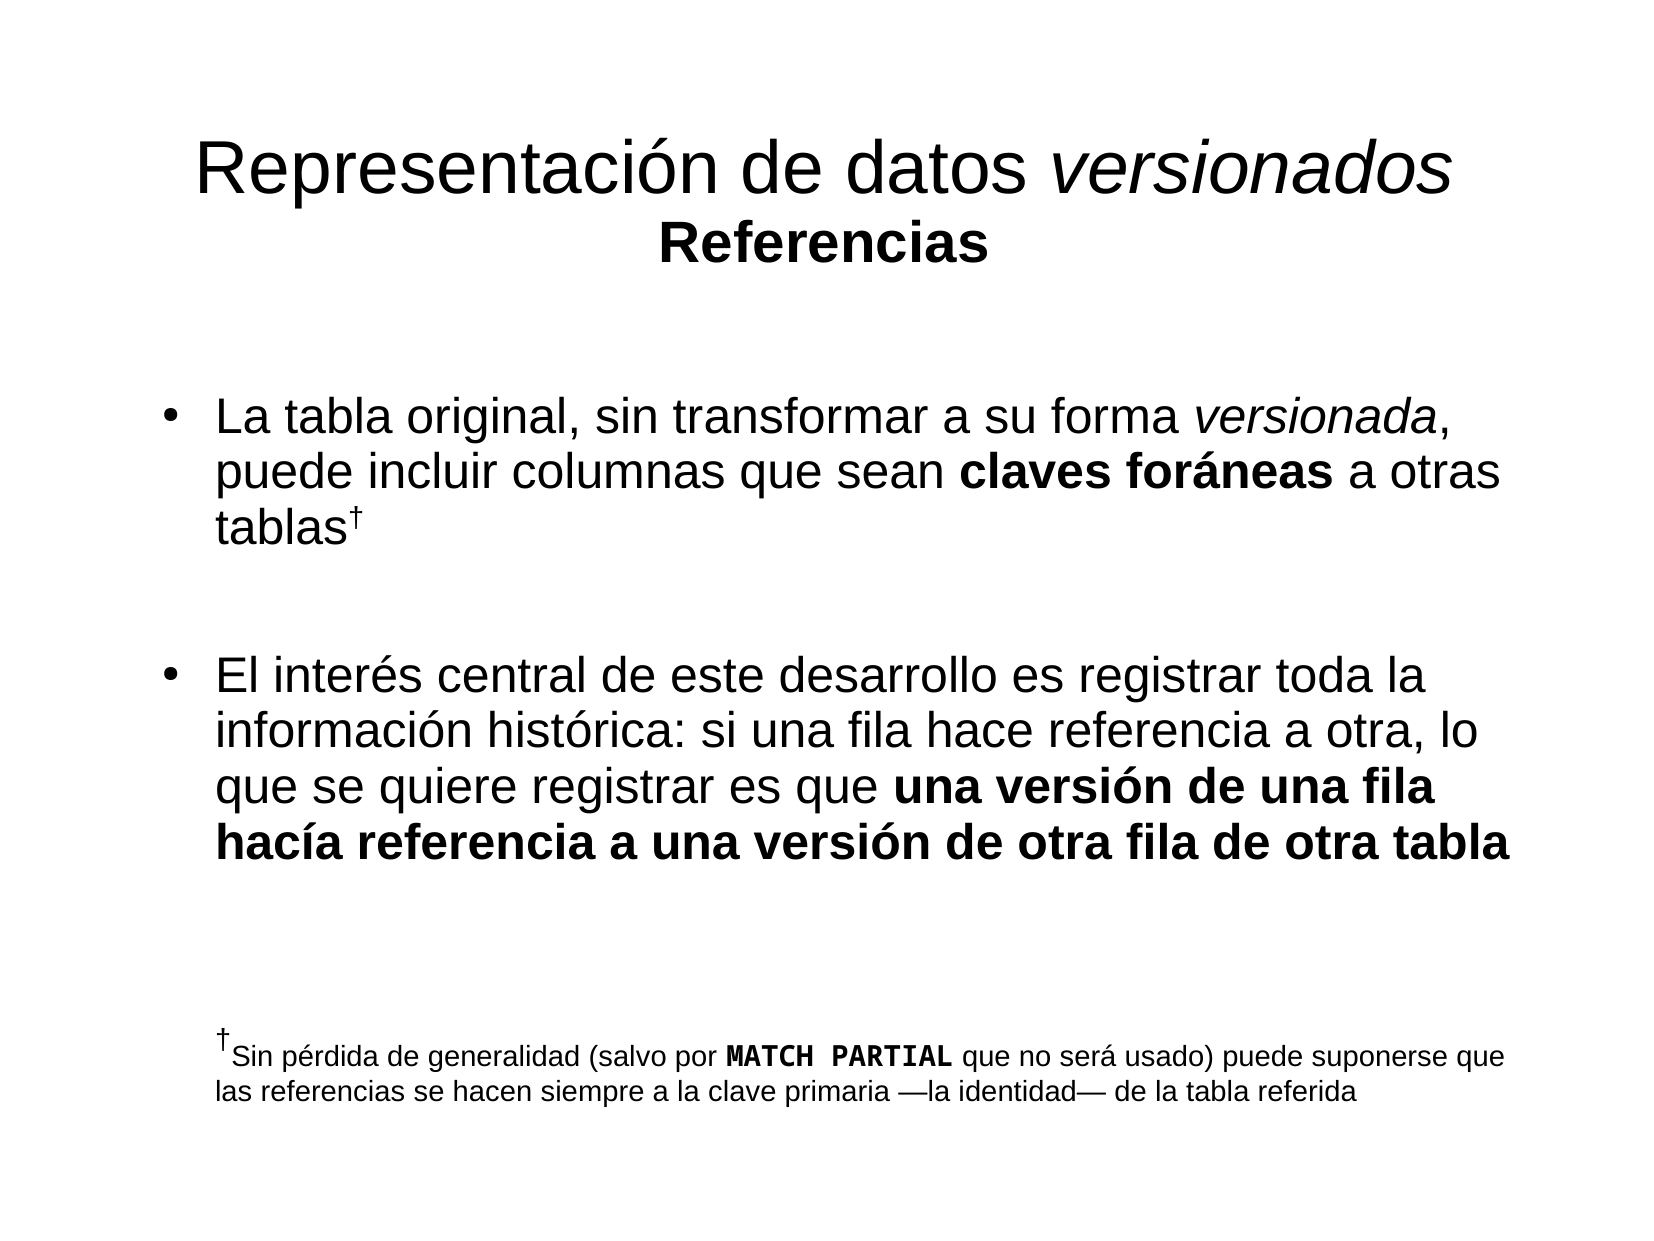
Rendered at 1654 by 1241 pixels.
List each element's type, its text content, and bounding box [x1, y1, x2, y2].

list La tabla original, sin transformar a su forma versionada, puede incluir columnas que sean claves foráneas a otras tablas† El interés central de este desarrollo es registrar toda la información histórica: si una fila hace referencia a otra, lo que se quiere registrar es que una versión de una fila hacía referencia a una versión de otra fila de otra tabla †Sin pérdida de generalidad (salvo por MATCH PARTIAL que no será usado) puede suponerse que las referencias se hacen siempre a la clave primaria —la identidad— de la tabla referida [144, 297, 1525, 1135]
title Representación de datos versionados Referencias [80, 96, 1569, 304]
